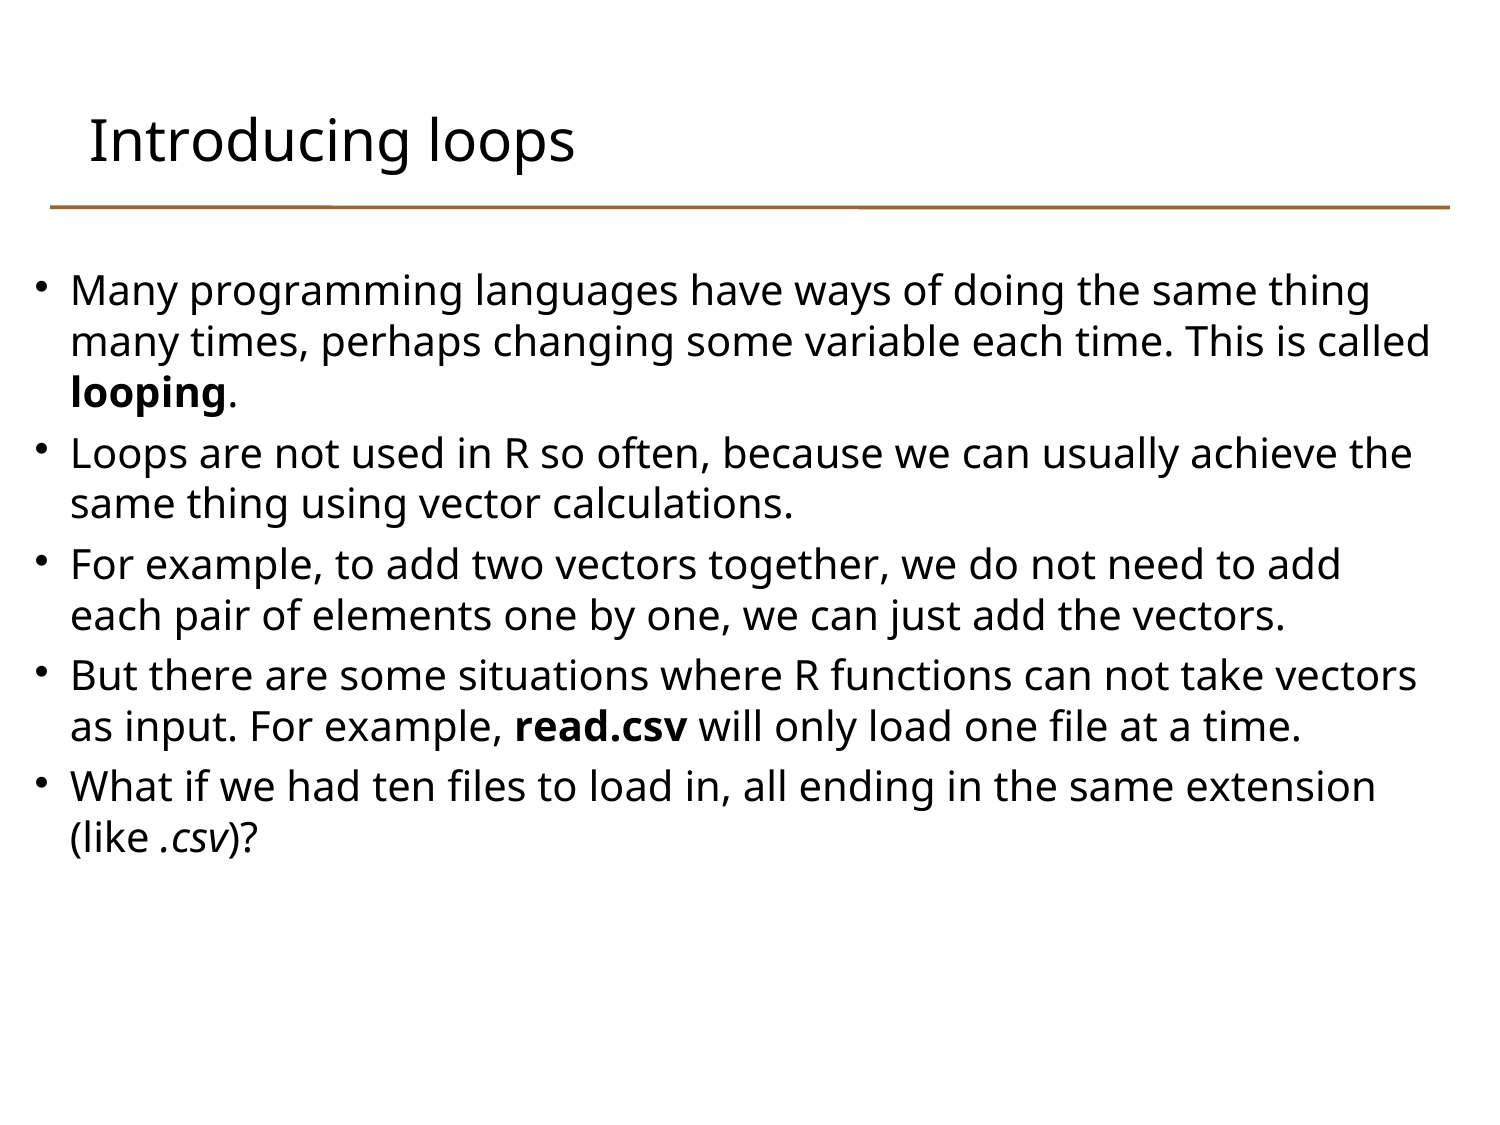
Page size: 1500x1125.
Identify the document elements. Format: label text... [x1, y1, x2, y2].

title Introducing loops [74, 44, 1422, 230]
list Many programming languages have ways of doing the same thing many times, perhaps changing some variable each time. This is called looping. Loops are not used in R so often, because we can usually achieve the same thing using vector calculations. For example, to add two vectors together, we do not need to add each pair of elements one by one, we can just add the vectors. But there are some situations where R functions can not take vectors as input. For example, read.csv will only load one file at a time. What if we had ten files to load in, all ending in the same extension (like .csv)? [34, 263, 1437, 1100]
